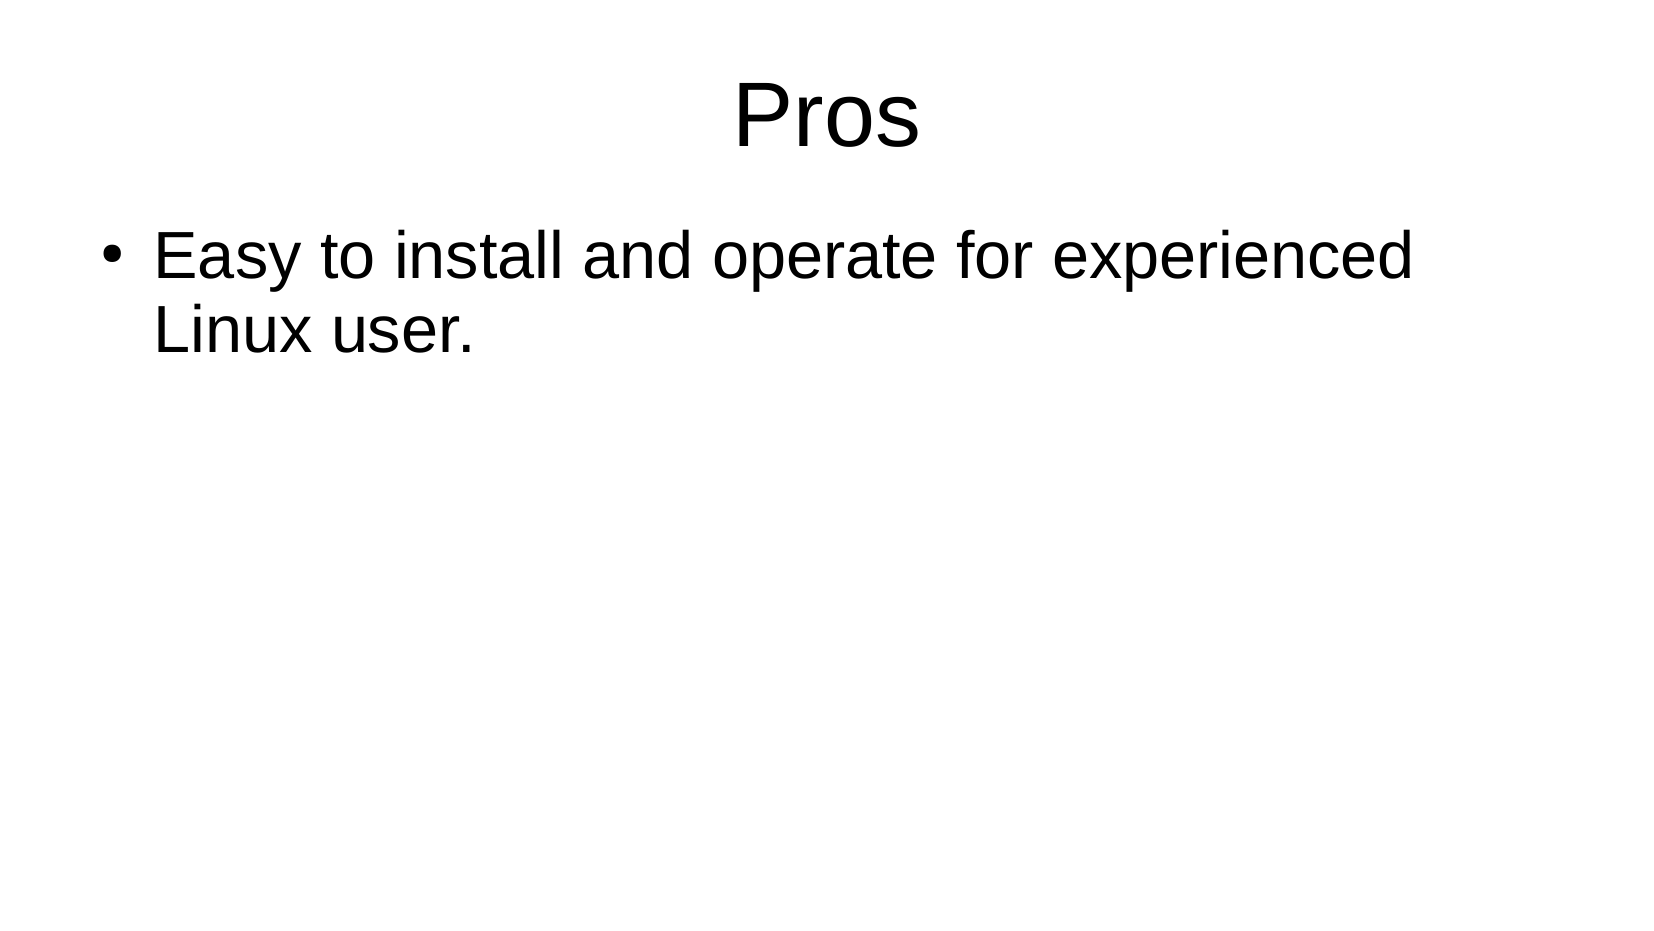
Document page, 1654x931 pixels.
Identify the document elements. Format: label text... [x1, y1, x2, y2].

text_box [675, 262, 705, 404]
list Easy to install and operate for experienced Linux user. [82, 217, 1571, 758]
title Pros [82, 37, 1571, 193]
